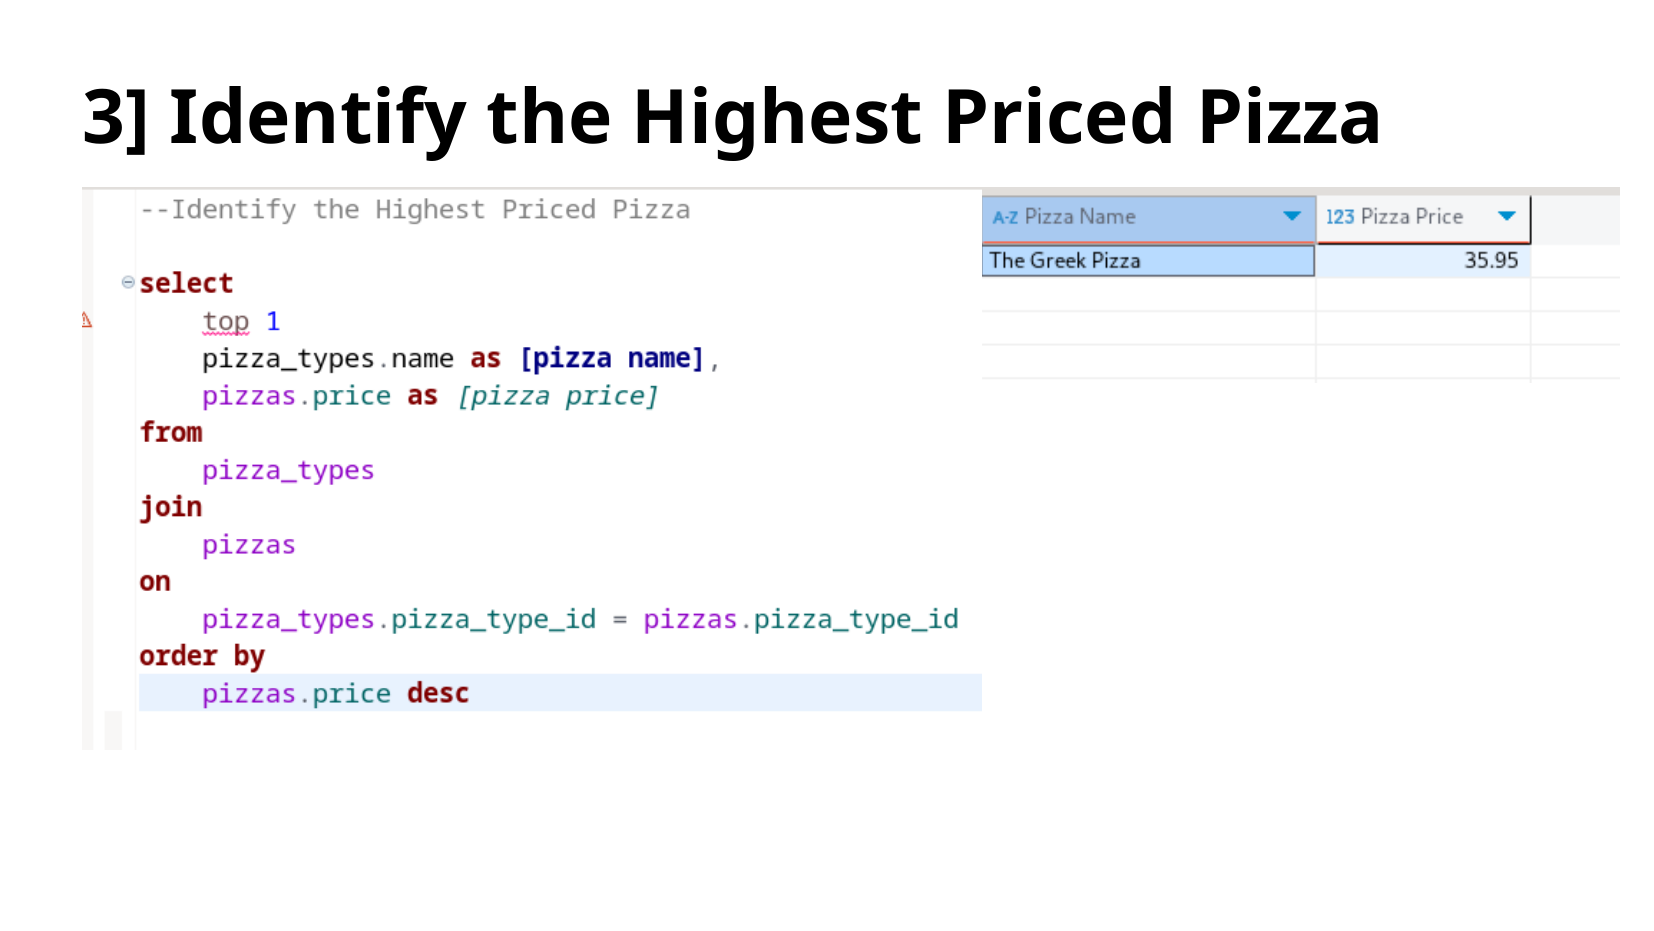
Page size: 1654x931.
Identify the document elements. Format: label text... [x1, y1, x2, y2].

picture [82, 187, 1620, 751]
title 3] Identify the Highest Priced Pizza [82, 37, 1571, 187]
